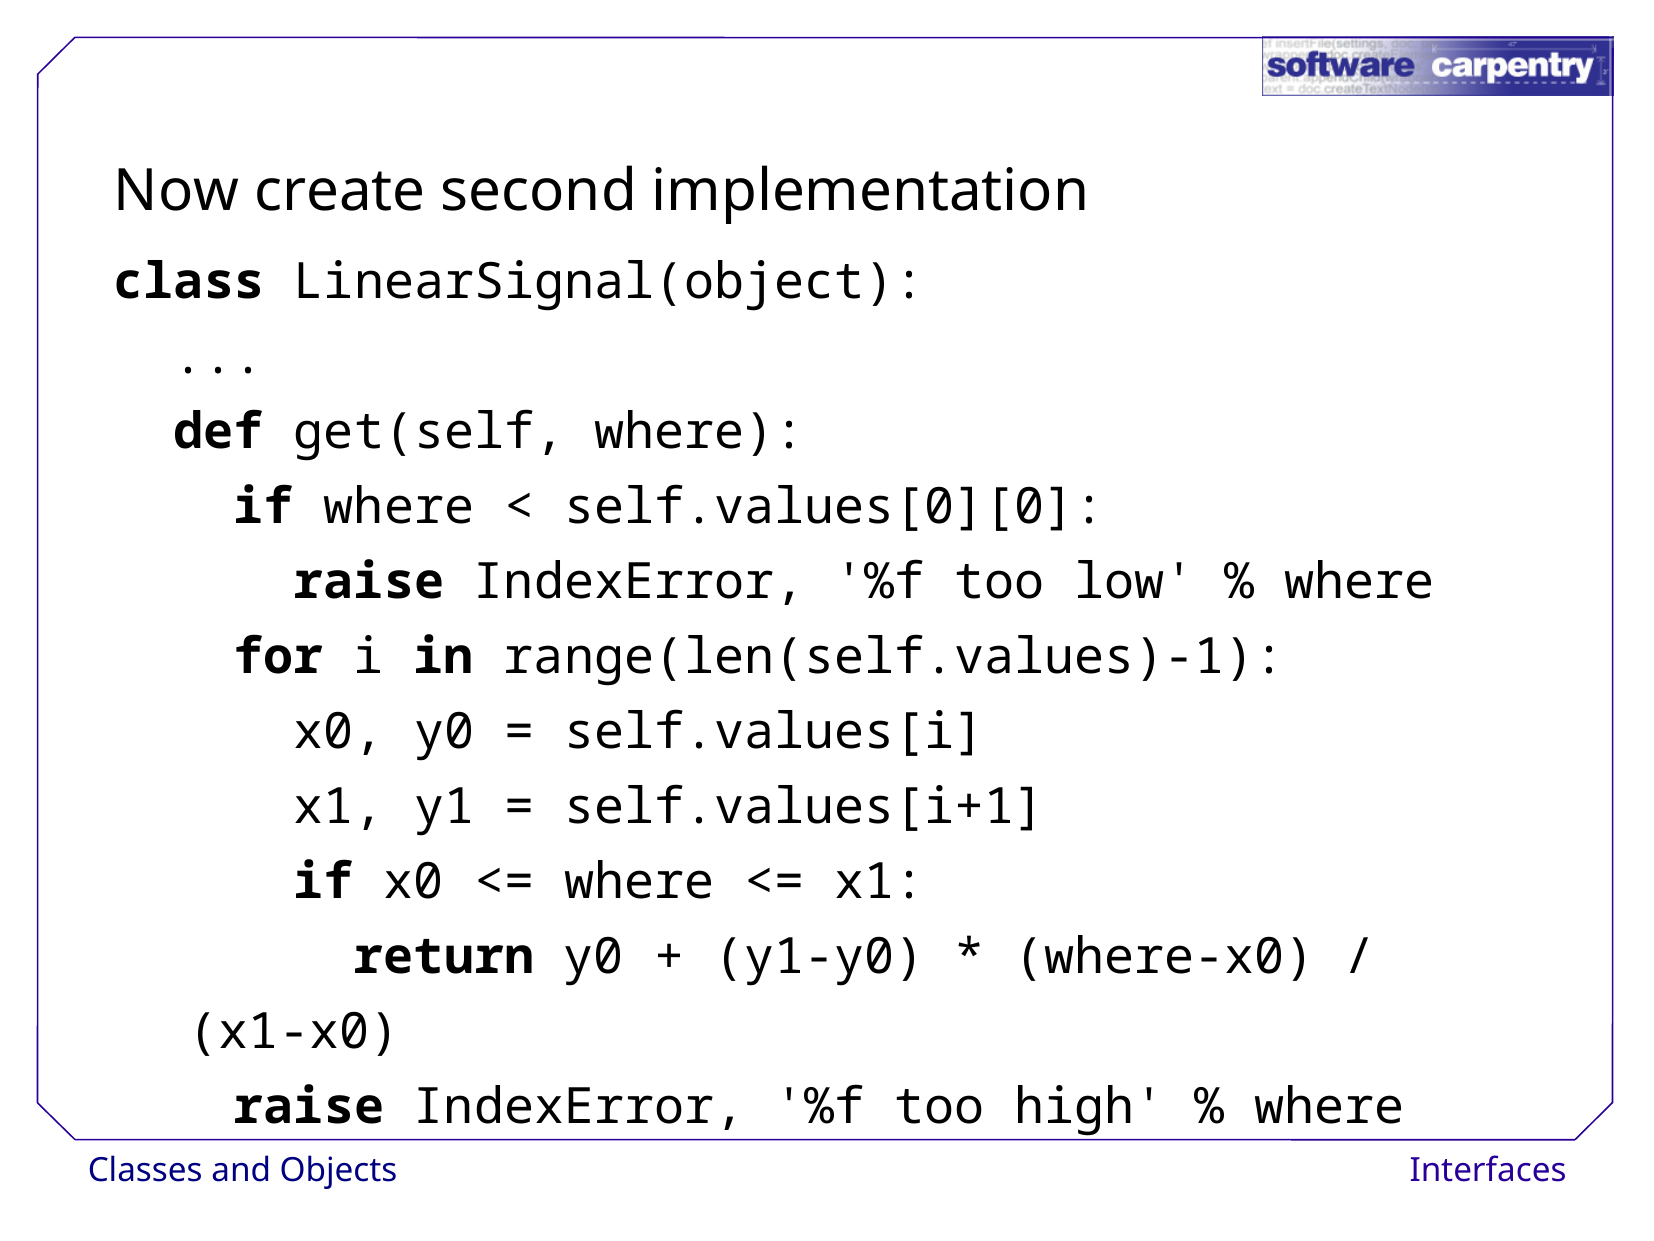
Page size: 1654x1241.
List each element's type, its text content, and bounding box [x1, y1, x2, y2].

text_box Now create second implementation [99, 109, 1517, 225]
text_box class LinearSignal(object): ... def get(self, where): if where < self.values[0][0]: raise IndexError, '%f too low' % where for i in range(len(self.values)-1): x0, y0 = self.values[i] x1, y1 = self.values[i+1] if x0 <= where <= x1: return y0 + (y1-y0) * (where-x0) / (x1-x0) raise IndexError, '%f too high' % where [99, 225, 1517, 1142]
picture [1262, 36, 1614, 96]
